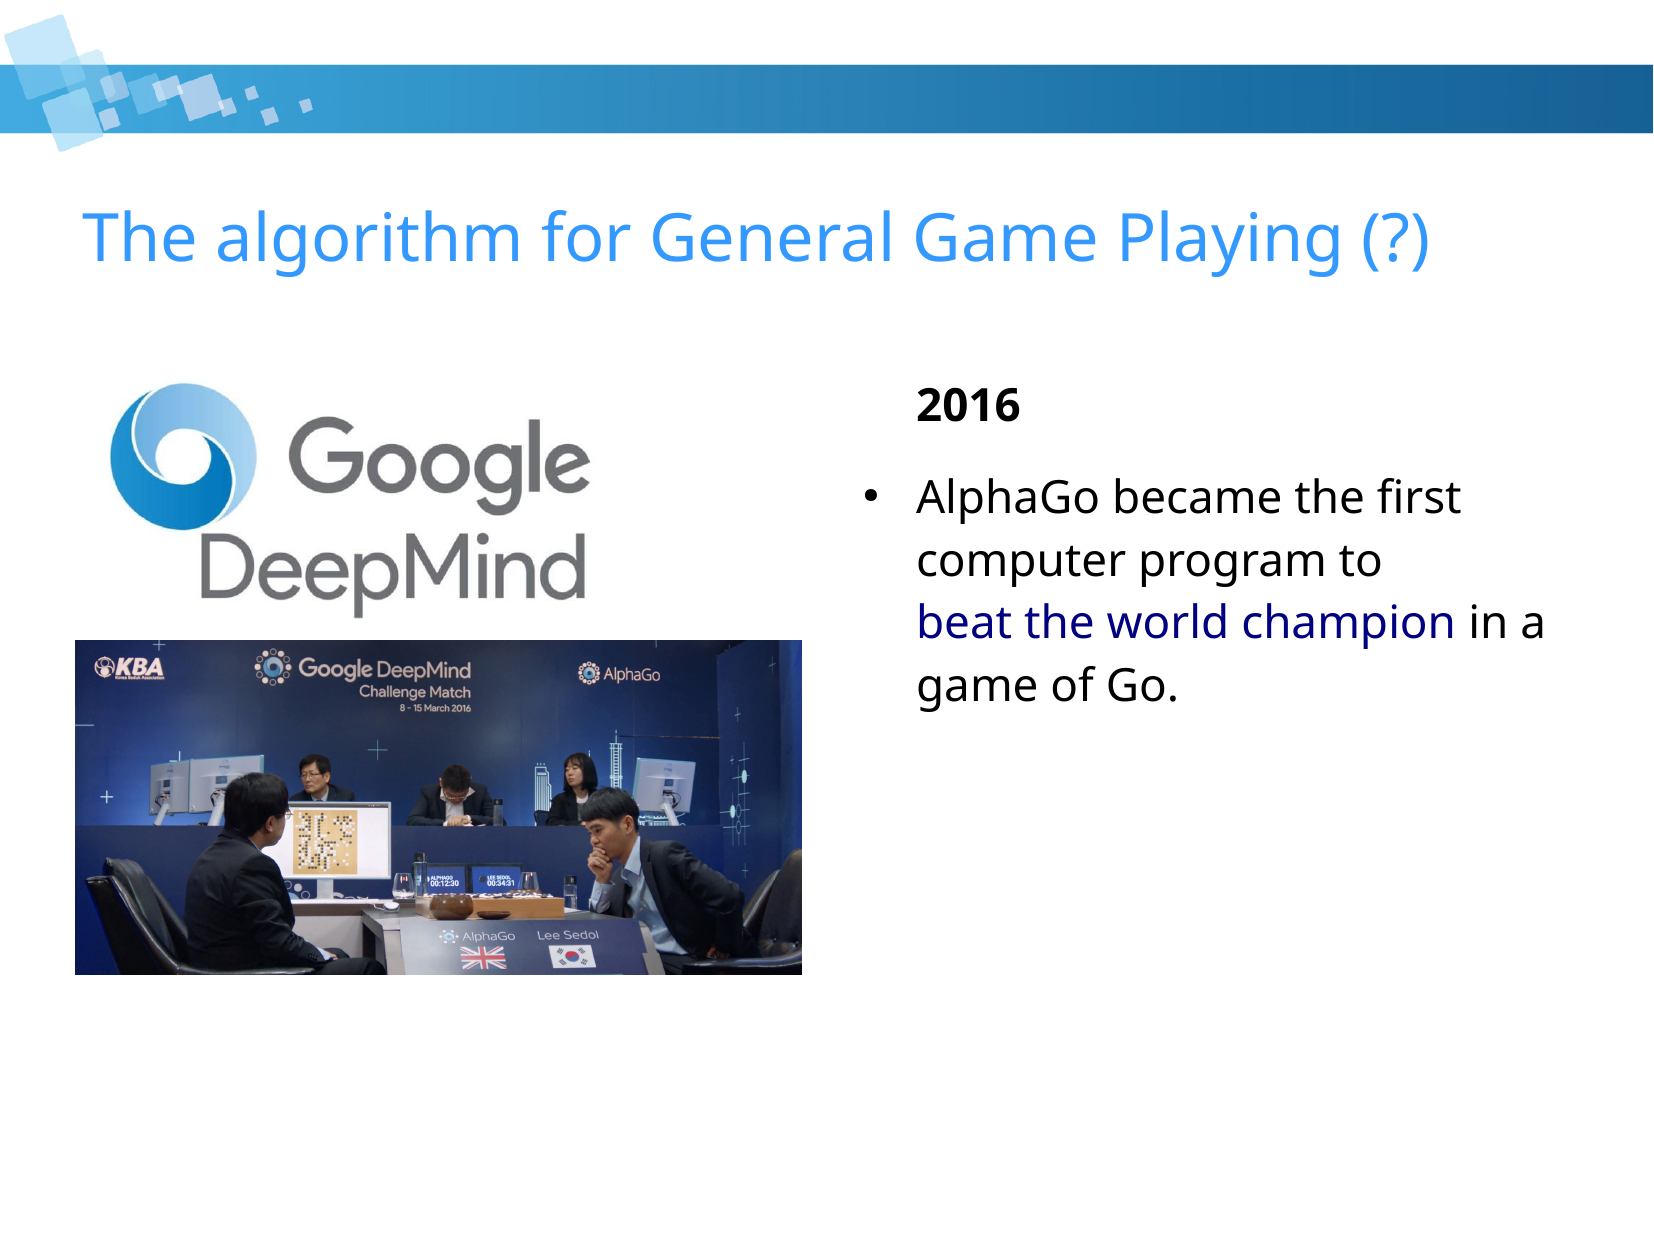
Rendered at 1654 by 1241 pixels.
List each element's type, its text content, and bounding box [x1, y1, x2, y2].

list 2016 AlphaGo became the first computer program to beat the world champion in a game of Go. [845, 372, 1572, 1093]
picture [0, 0, 1653, 1238]
title The algorithm for General Game Playing (?) [82, 132, 1571, 340]
